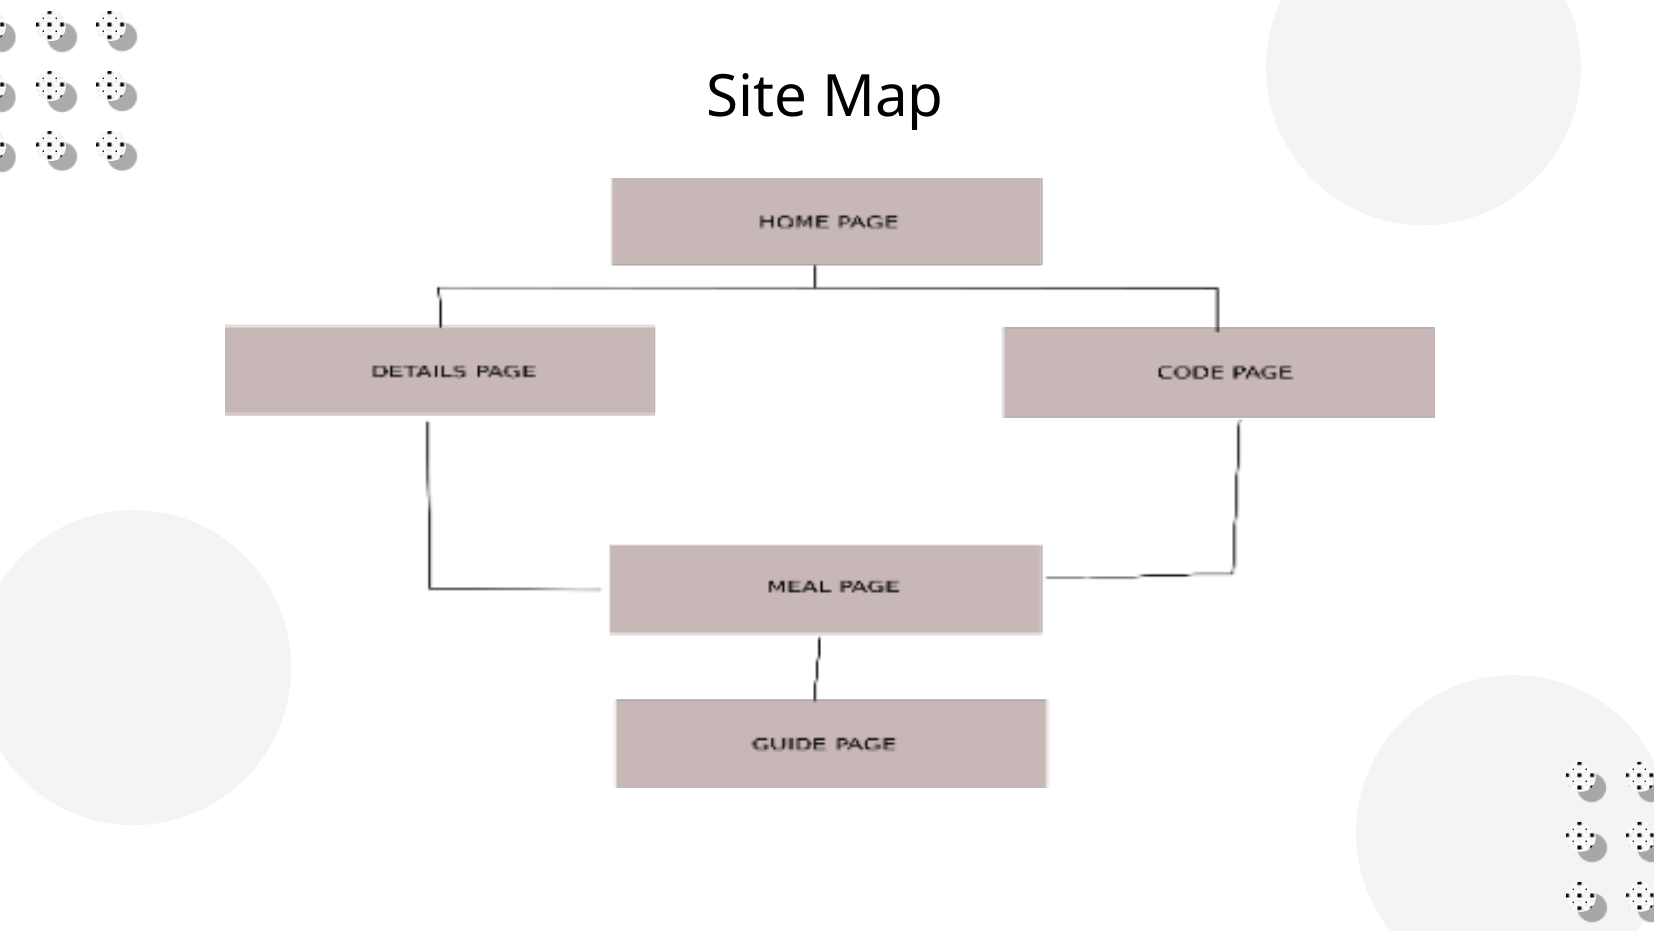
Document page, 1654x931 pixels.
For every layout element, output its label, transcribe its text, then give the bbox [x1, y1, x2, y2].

picture [35, 130, 67, 162]
picture [35, 70, 66, 102]
picture [0, 14, 6, 39]
picture [95, 70, 126, 101]
picture [1625, 761, 1654, 792]
picture [1565, 881, 1596, 912]
picture [95, 10, 126, 41]
text_box Site Map [187, 46, 1463, 121]
picture [95, 130, 127, 162]
picture [35, 11, 66, 42]
picture [1625, 821, 1654, 852]
picture [1565, 821, 1596, 852]
picture [0, 74, 6, 99]
picture [225, 178, 1435, 788]
picture [1625, 881, 1654, 912]
picture [0, 133, 7, 159]
picture [1565, 761, 1596, 792]
